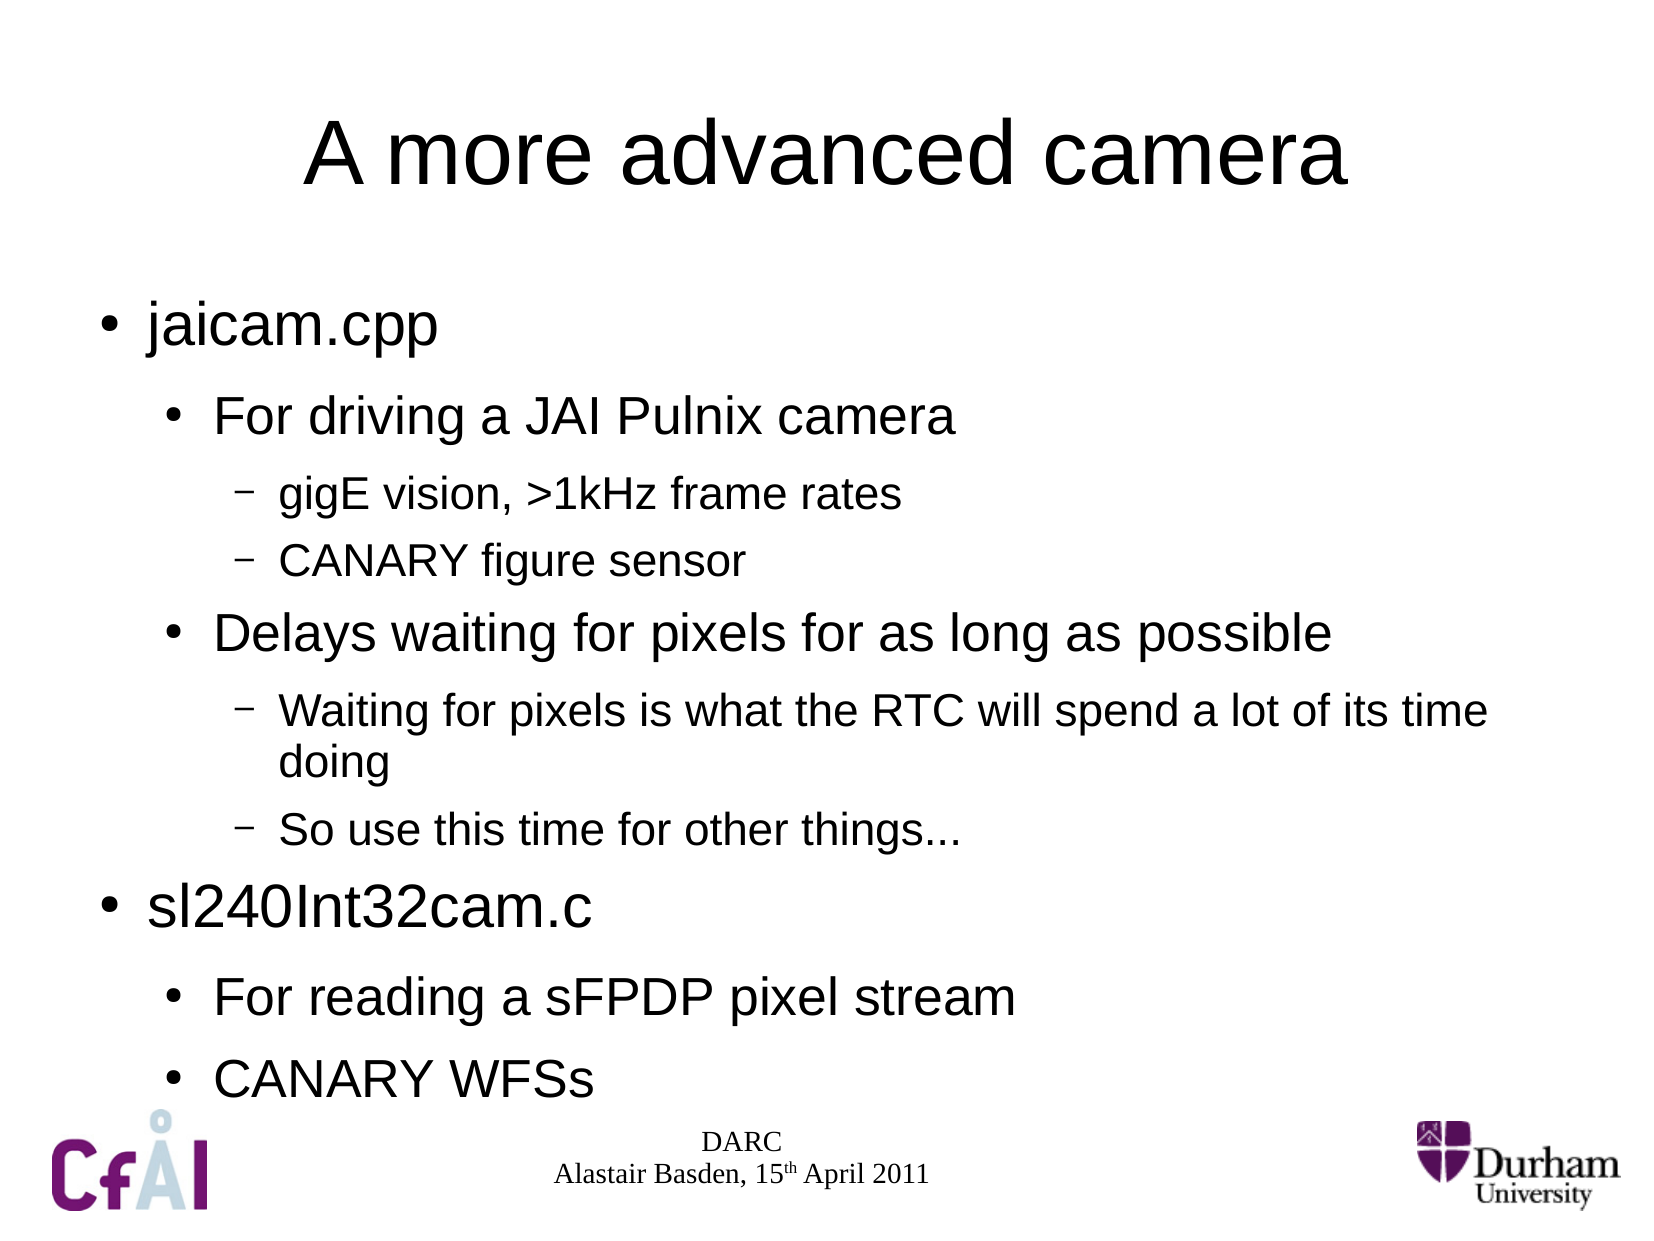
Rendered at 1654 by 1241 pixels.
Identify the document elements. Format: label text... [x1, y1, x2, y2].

list jaicam.cpp For driving a JAI Pulnix camera gigE vision, >1kHz frame rates CANARY figure sensor Delays waiting for pixels for as long as possible Waiting for pixels is what the RTC will spend a lot of its time doing So use this time for other things... sl240Int32cam.c For reading a sFPDP pixel stream CANARY WFSs [82, 290, 1571, 1109]
picture [1417, 1121, 1621, 1211]
picture [52, 1109, 207, 1211]
title A more advanced camera [82, 56, 1571, 250]
